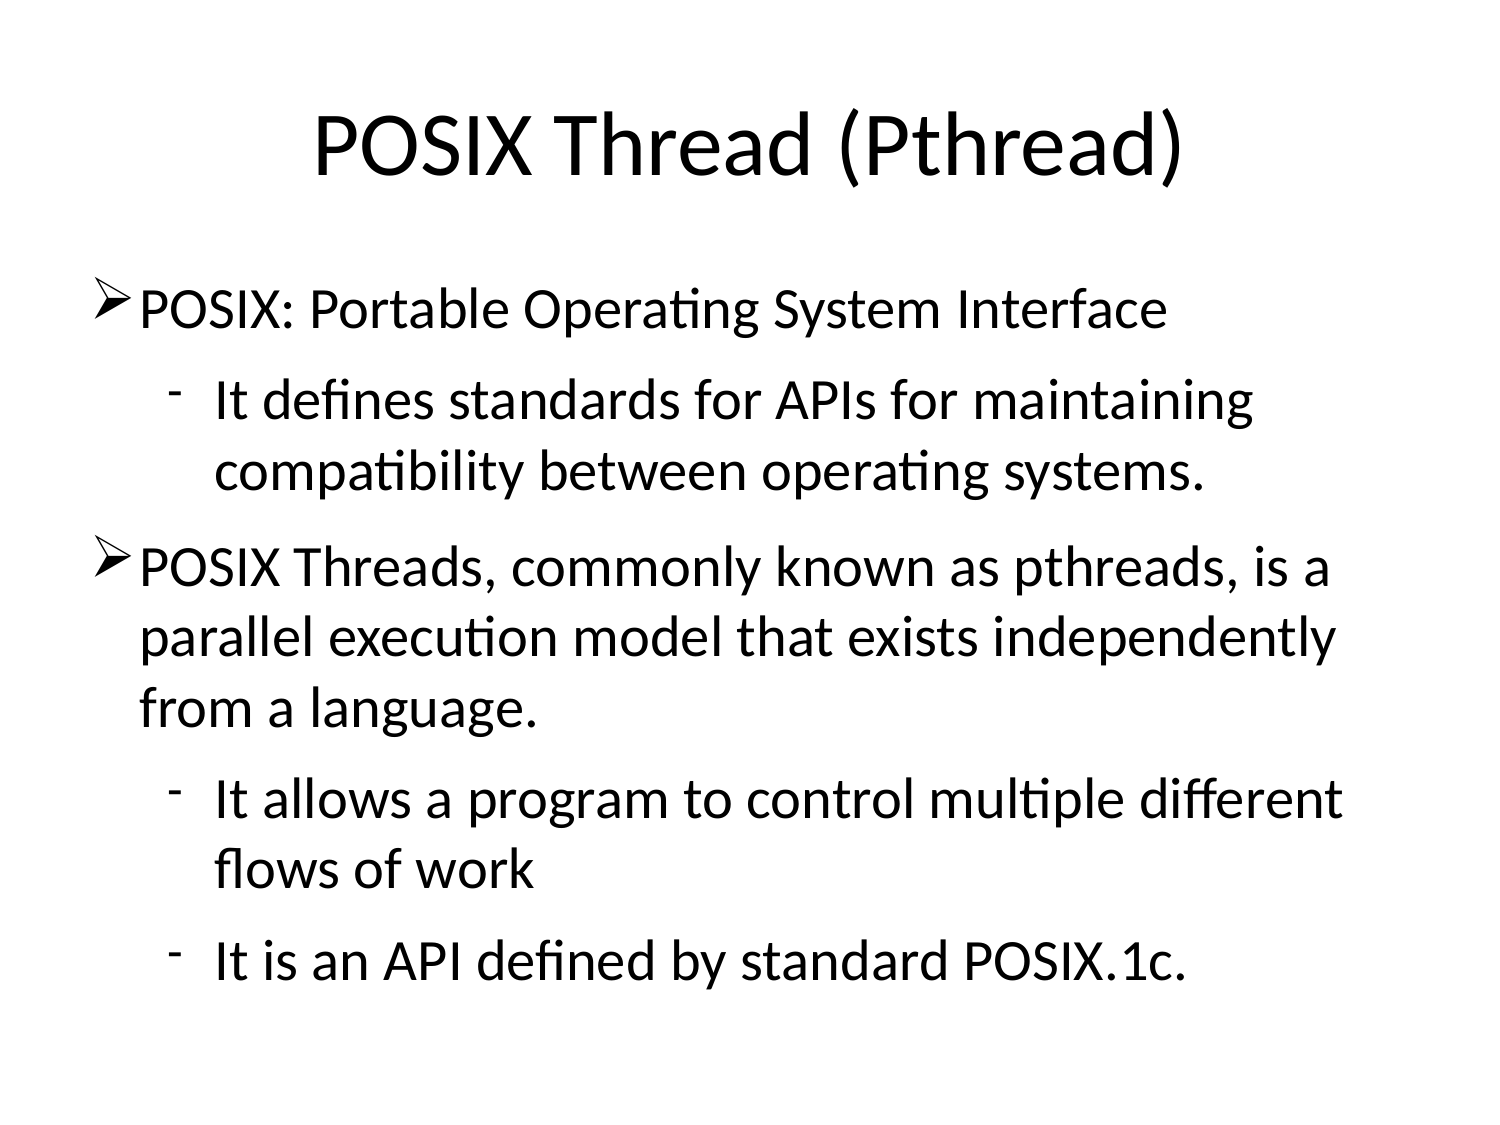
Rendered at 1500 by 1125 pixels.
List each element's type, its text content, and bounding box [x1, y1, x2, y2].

text_box POSIX: Portable Operating System Interface It defines standards for APIs for maintaining compatibility between operating systems. POSIX Threads, commonly known as pthreads, is a parallel execution model that exists independently from a language. It allows a program to control multiple different flows of work It is an API defined by standard POSIX.1c. [75, 262, 1425, 1005]
text_box POSIX Thread (Pthread) [75, 45, 1425, 233]
